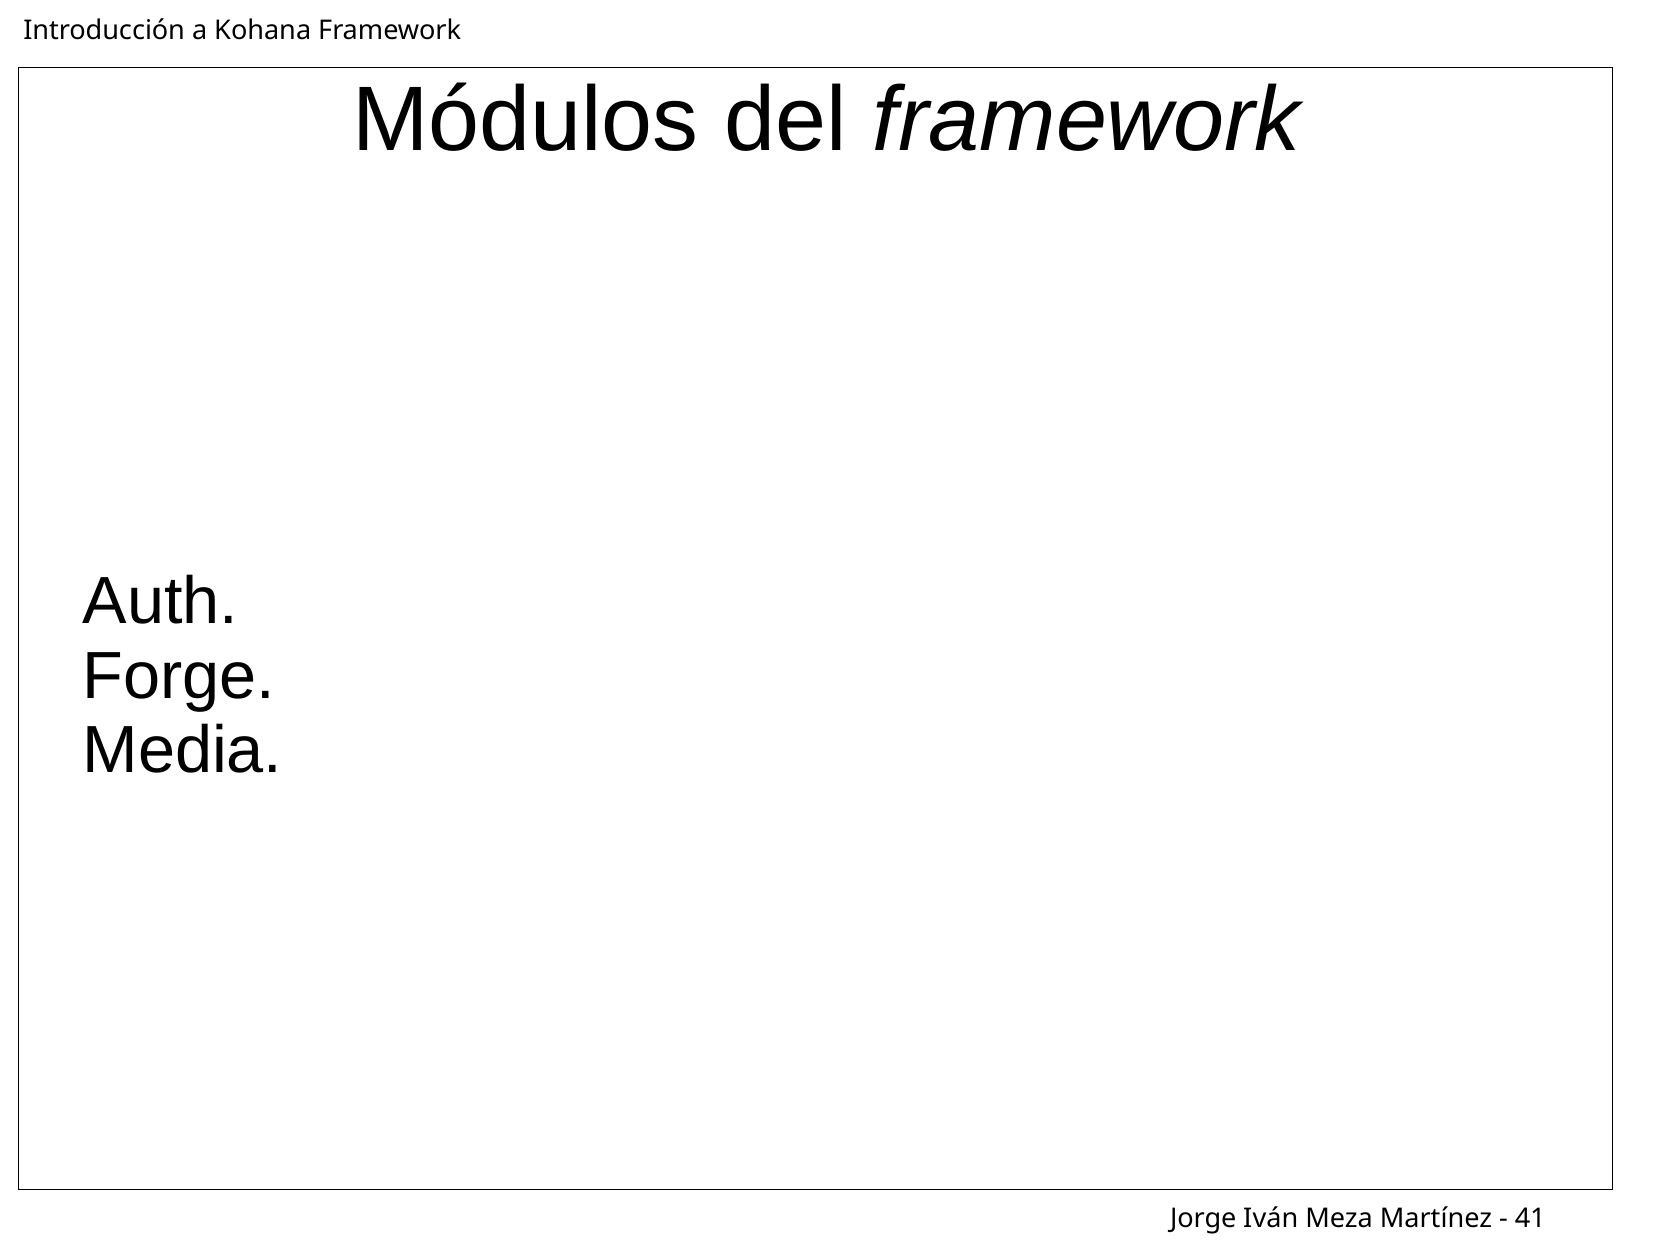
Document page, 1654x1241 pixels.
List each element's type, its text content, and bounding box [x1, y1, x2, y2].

subtitle Auth. Forge. Media. [82, 194, 1571, 1156]
title Módulos del framework [82, 49, 1571, 188]
